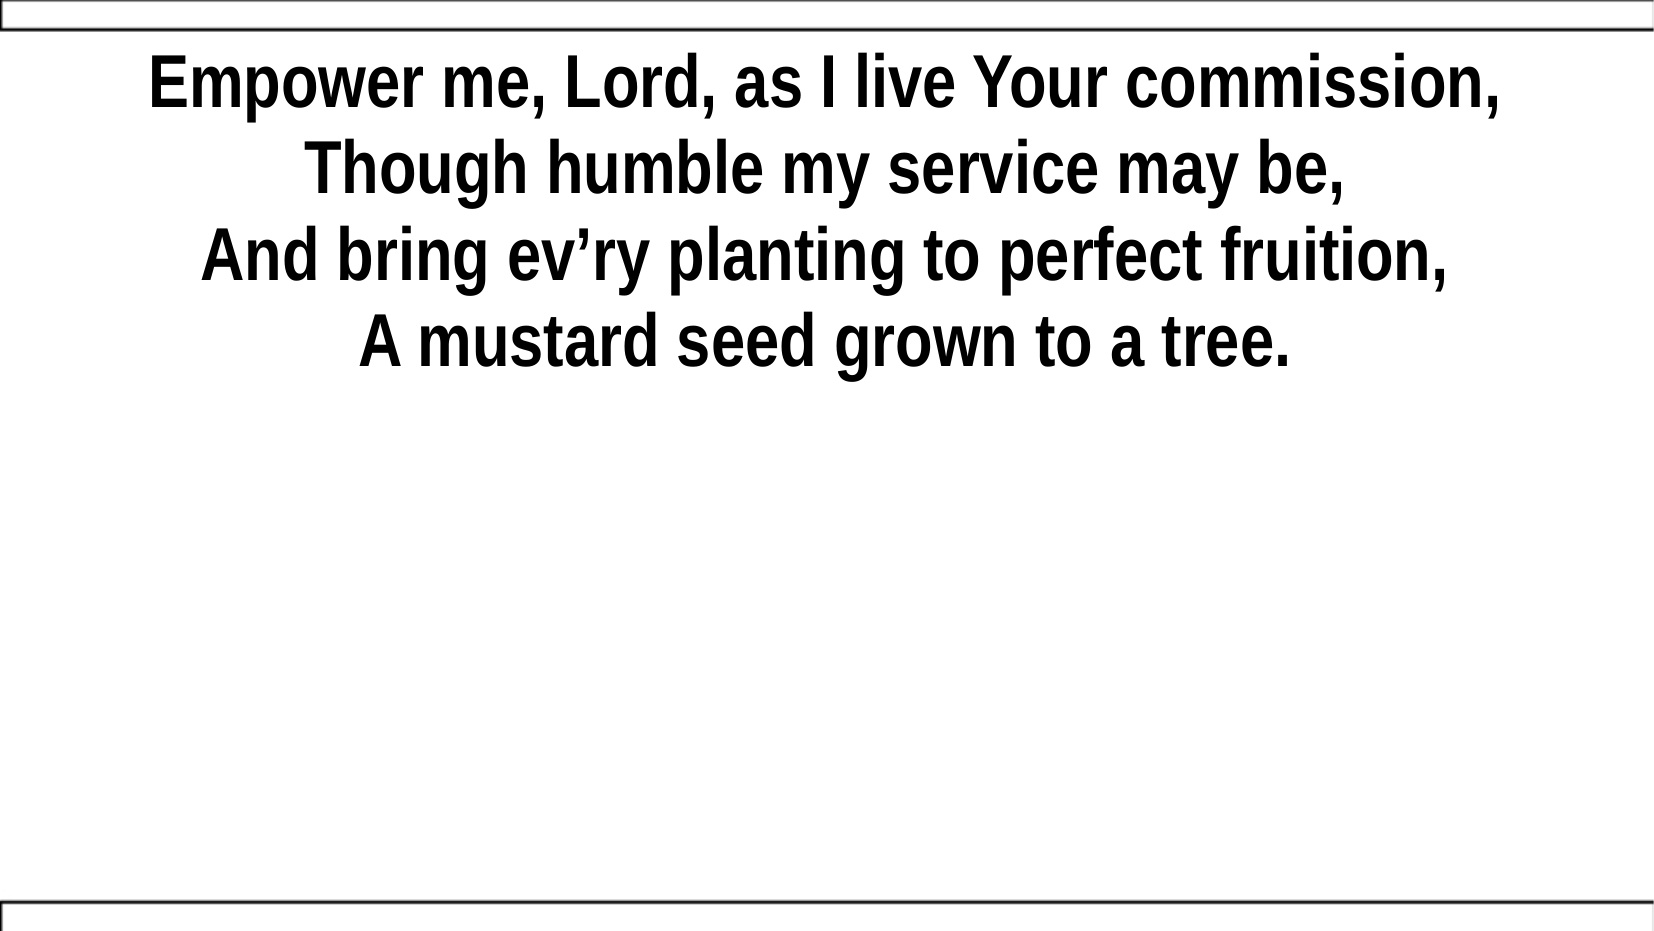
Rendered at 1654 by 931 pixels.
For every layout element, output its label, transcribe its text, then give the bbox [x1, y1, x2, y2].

text_box Empower me, Lord, as I live Your commission, Though humble my service may be, And bring ev’ry planting to perfect fruition, A mustard seed grown to a tree. [75, 30, 1576, 391]
picture [0, 0, 1654, 931]
